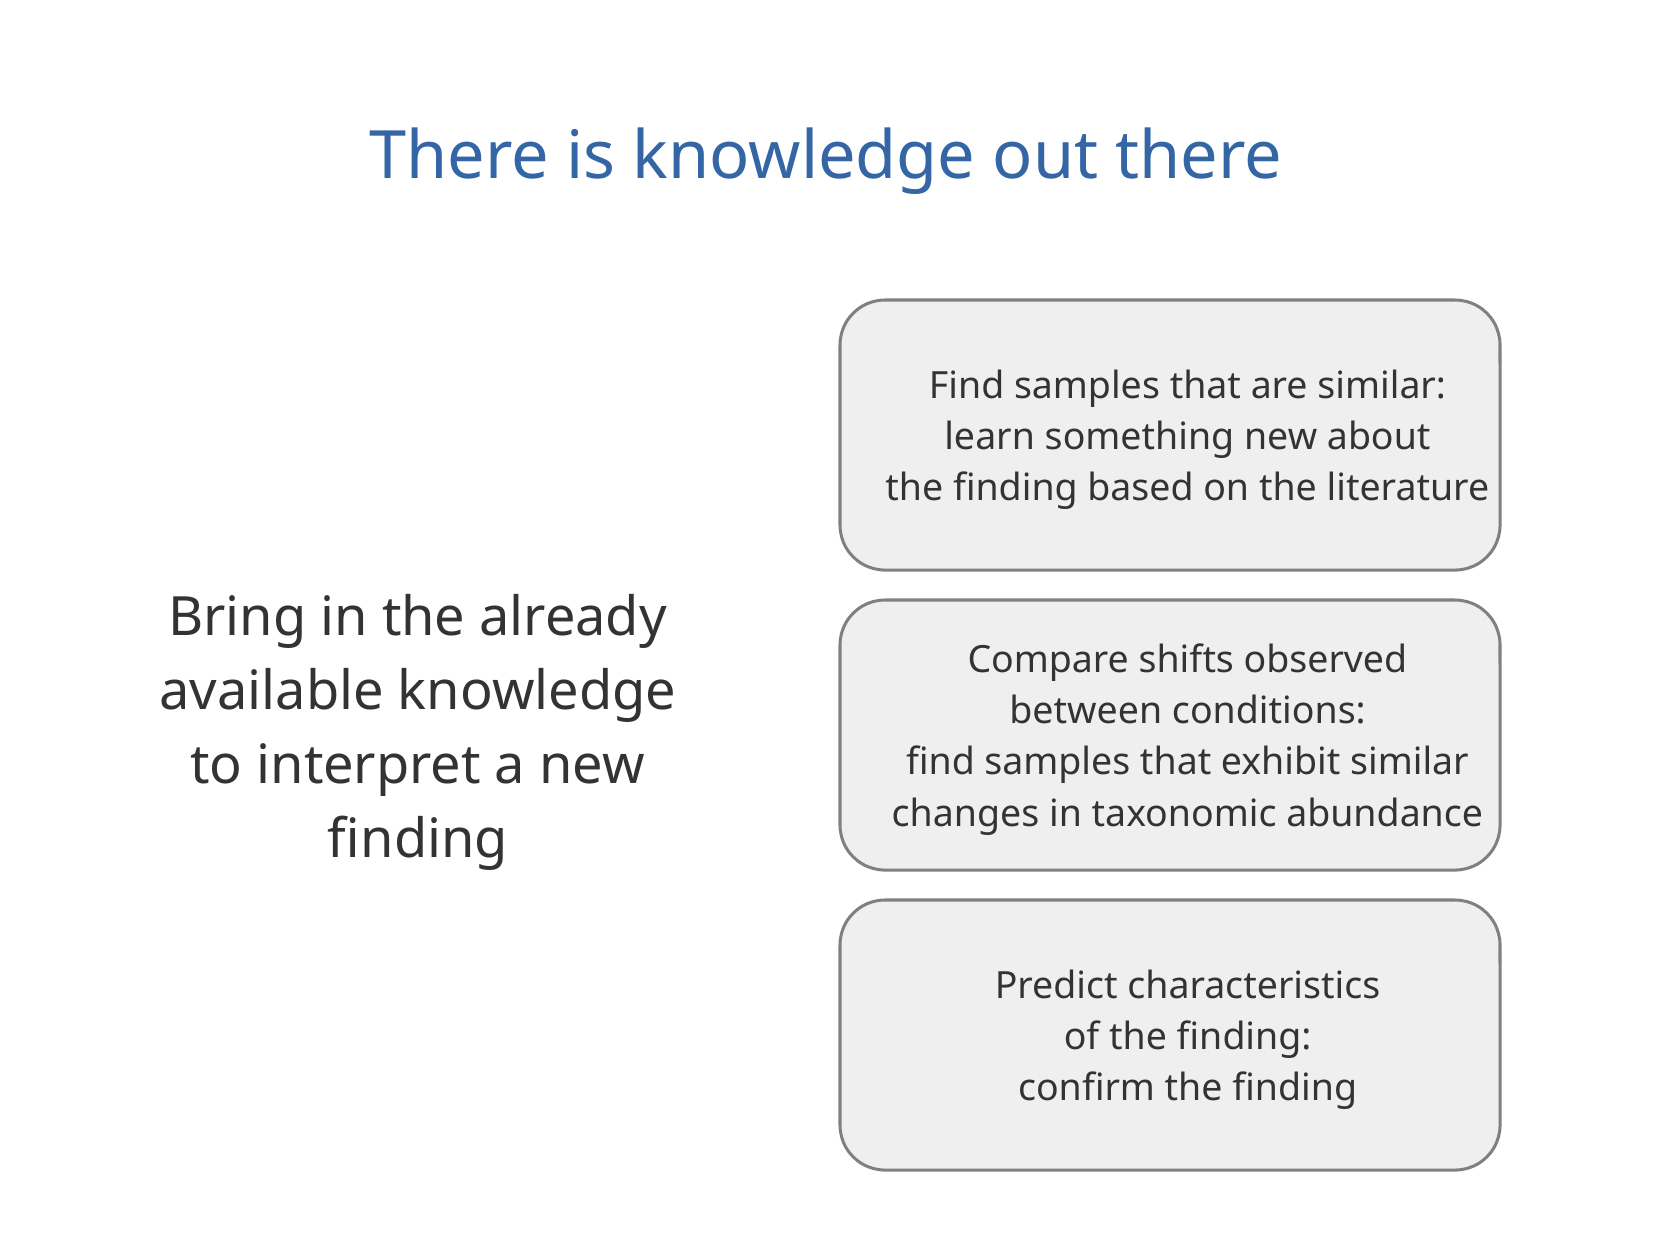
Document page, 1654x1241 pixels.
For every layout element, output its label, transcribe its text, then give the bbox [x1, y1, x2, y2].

list Bring in the already available knowledge to interpret a new finding [140, 296, 696, 1016]
text_box Predict characteristics of the finding: confirm the finding [840, 900, 1501, 1171]
title There is knowledge out there [82, 49, 1571, 257]
text_box Compare shifts observed between conditions: find samples that exhibit similar changes in taxonomic abundance [840, 600, 1501, 871]
text_box Find samples that are similar: learn something new about the finding based on the literature [840, 300, 1501, 571]
